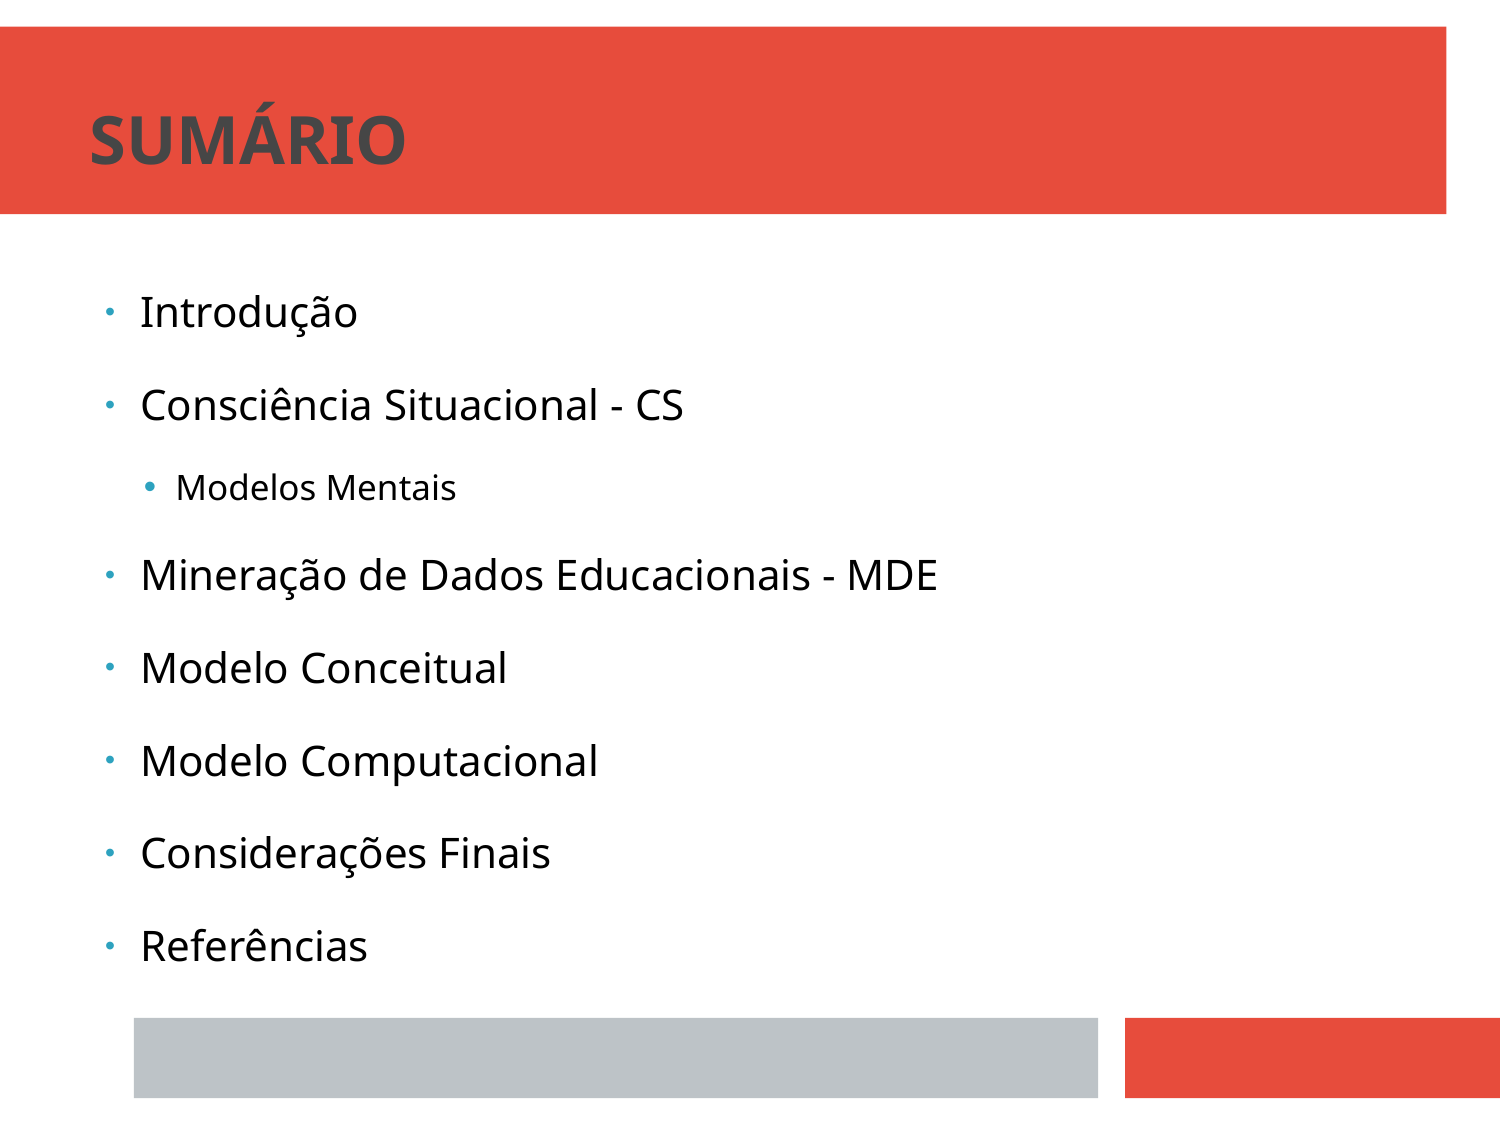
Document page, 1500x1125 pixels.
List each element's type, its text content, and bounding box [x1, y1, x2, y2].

list Introdução Consciência Situacional - CS Modelos Mentais Mineração de Dados Educacionais - MDE Modelo Conceitual Modelo Computacional Considerações Finais Referências [75, 243, 1425, 986]
title SUMÁRIO [75, 45, 1425, 233]
